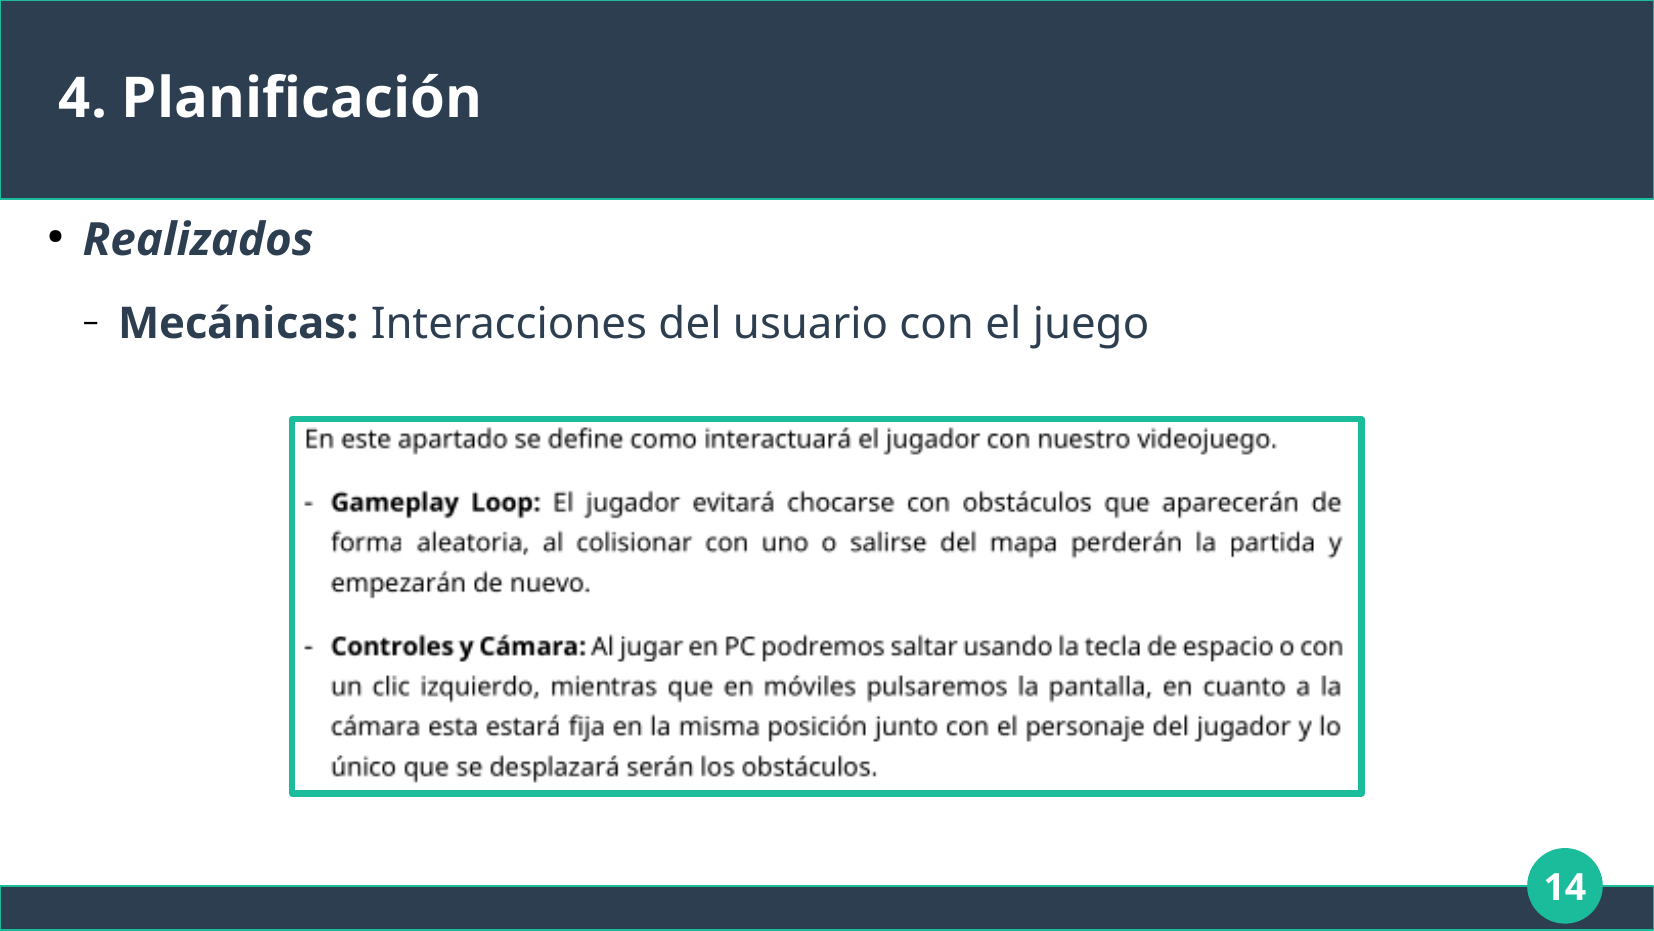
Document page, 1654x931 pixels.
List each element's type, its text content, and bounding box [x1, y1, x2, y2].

title 4. Planificación [59, 37, 1595, 155]
text_box Realizados Mecánicas: Interacciones del usuario con el juego [47, 206, 1613, 827]
picture [295, 422, 1359, 791]
